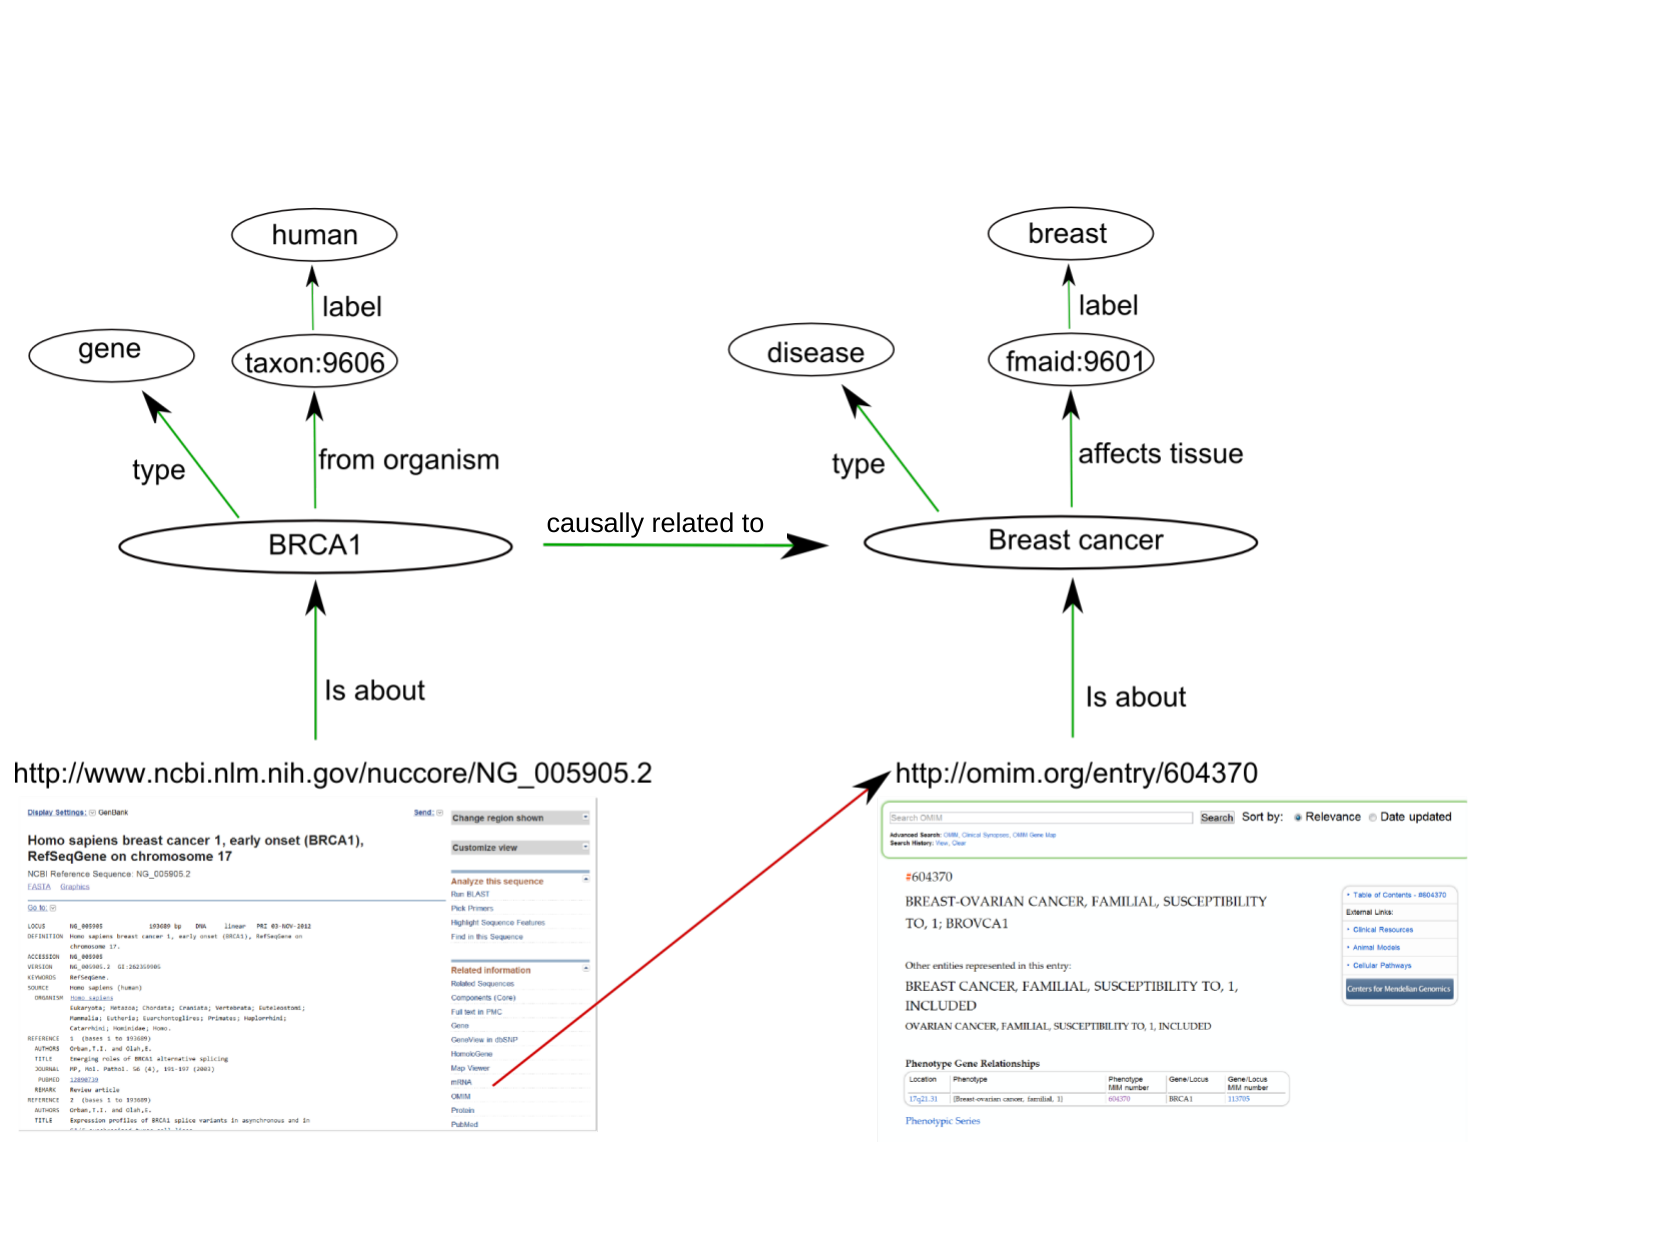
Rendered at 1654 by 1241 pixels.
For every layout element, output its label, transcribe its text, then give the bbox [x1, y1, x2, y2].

picture [15, 196, 1471, 1142]
text_box causally related to [525, 503, 786, 539]
